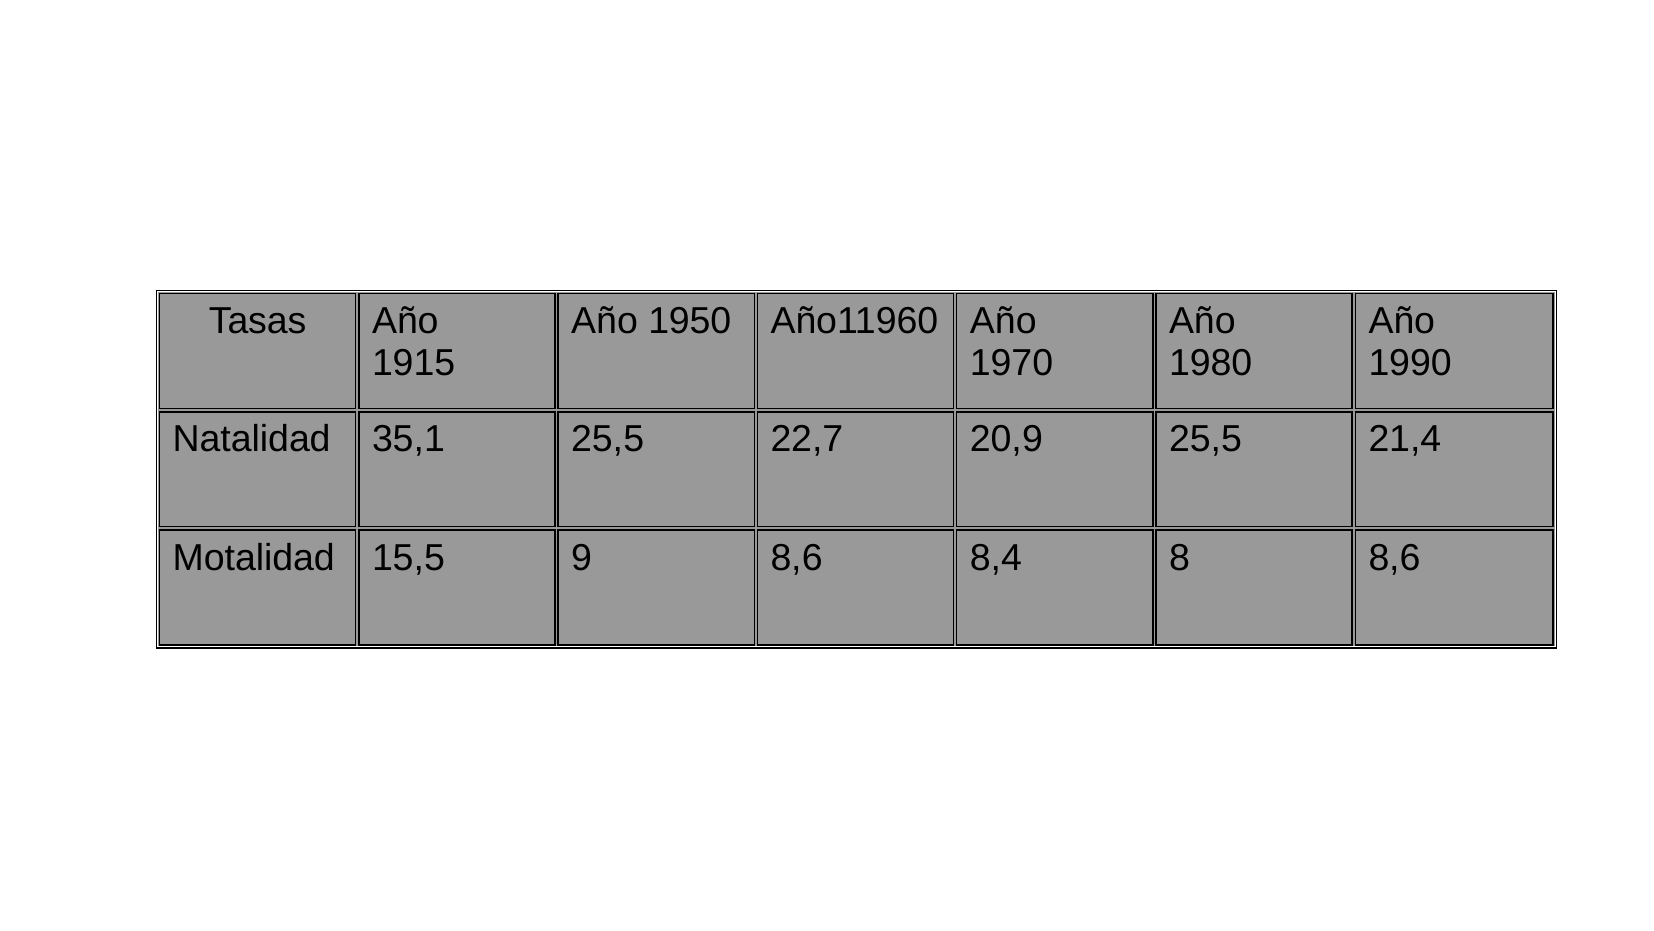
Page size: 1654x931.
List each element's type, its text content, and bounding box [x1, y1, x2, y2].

table_header Año 1915 [360, 294, 554, 408]
table_cell 8,4 [957, 531, 1152, 644]
table_cell 8,6 [1356, 531, 1552, 644]
table_header Año 1990 [1356, 294, 1552, 408]
table_header Tasas [160, 294, 355, 408]
table_cell 25,5 [559, 413, 754, 526]
table_header Año 1950 [559, 294, 754, 408]
table_header Año 1970 [957, 294, 1152, 408]
table_cell Natalidad [160, 413, 355, 526]
table_cell Motalidad [160, 531, 355, 644]
table_cell 20,9 [957, 413, 1152, 526]
table_header Año11960 [758, 294, 953, 408]
table_cell 21,4 [1356, 413, 1552, 526]
table_cell 8 [1157, 531, 1351, 644]
table_cell 35,1 [360, 413, 554, 526]
table_header Año 1980 [1157, 294, 1351, 408]
table_cell 25,5 [1157, 413, 1351, 526]
table_cell 9 [559, 531, 754, 644]
table_cell 8,6 [758, 531, 953, 644]
table_cell 15,5 [360, 531, 554, 644]
table_cell 22,7 [758, 413, 953, 526]
